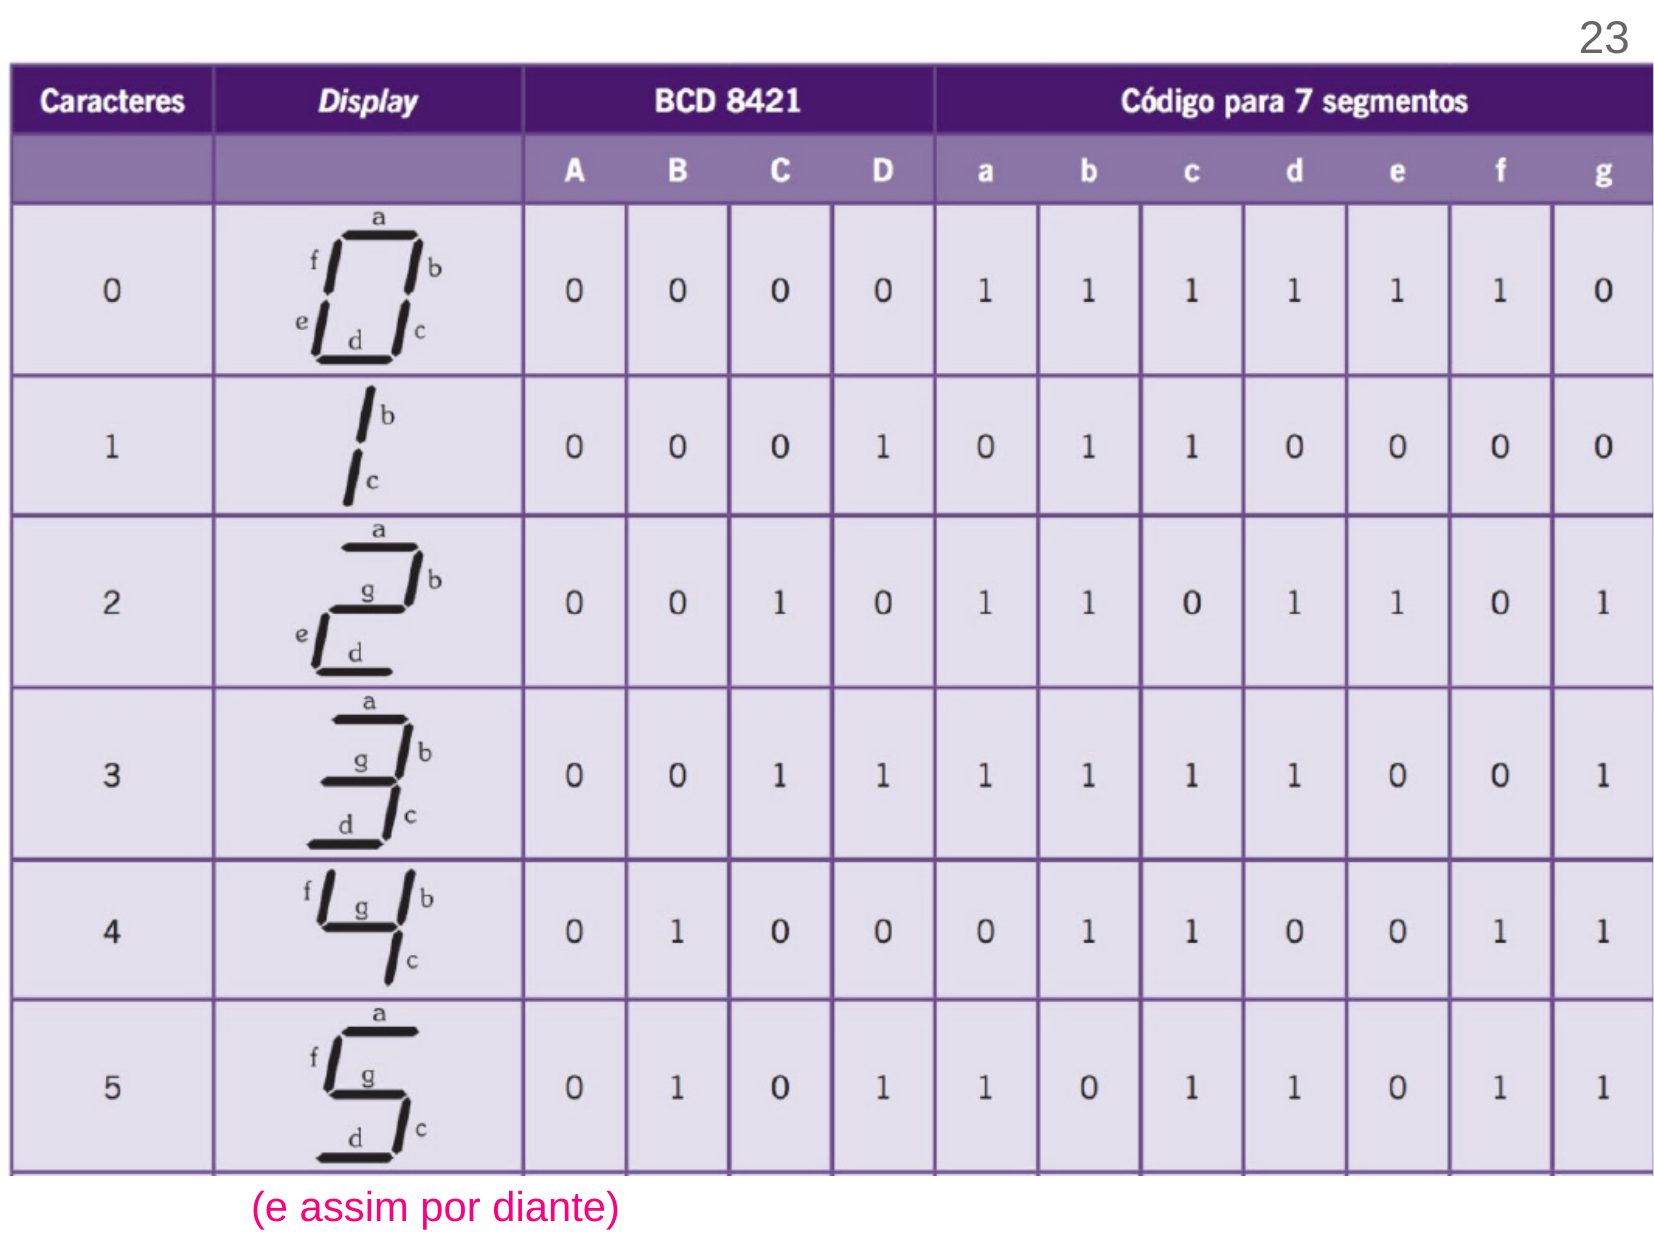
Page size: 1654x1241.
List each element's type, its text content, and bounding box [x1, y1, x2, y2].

text_box (e assim por diante) [236, 1175, 636, 1238]
picture [7, 60, 1654, 1176]
